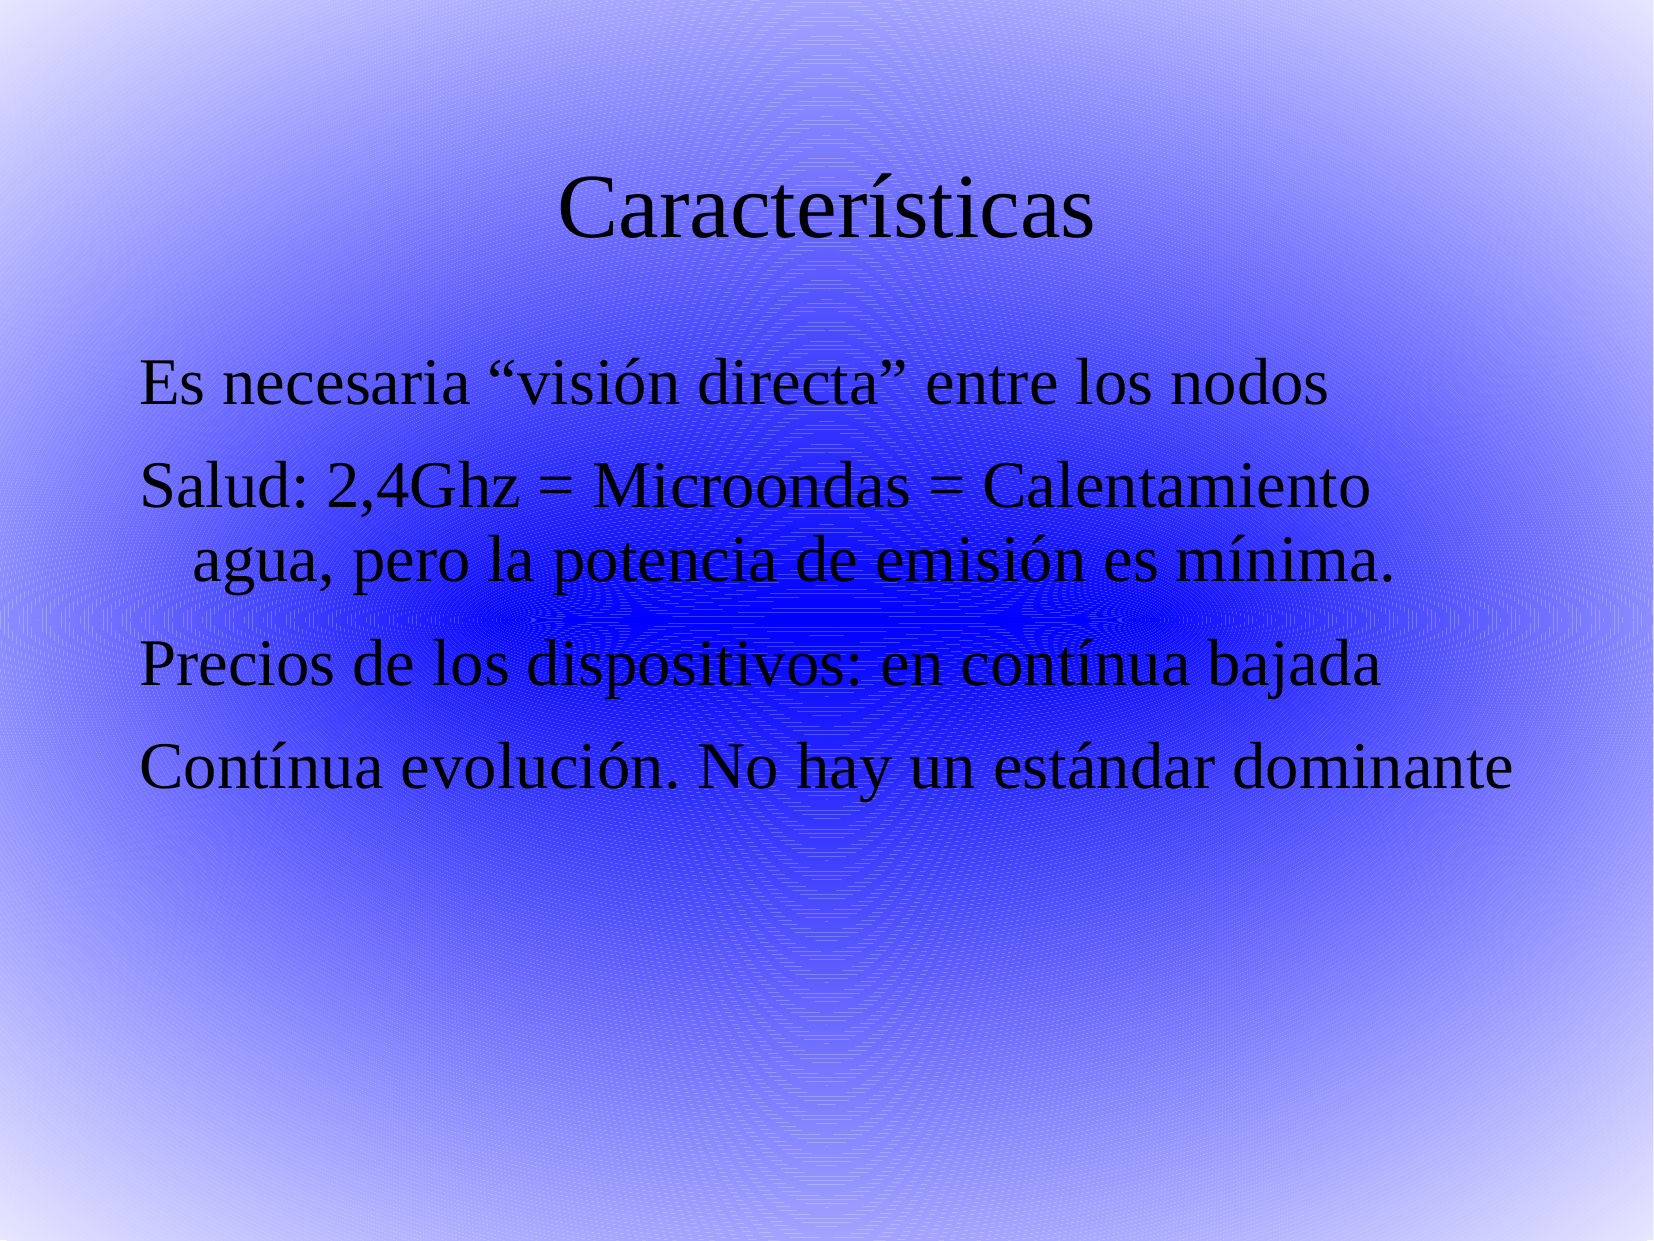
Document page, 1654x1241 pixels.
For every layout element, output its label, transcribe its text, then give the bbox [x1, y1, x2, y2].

list Es necesaria “visión directa” entre los nodos Salud: 2,4Ghz = Microondas = Calentamiento agua, pero la potencia de emisión es mínima. Precios de los dispositivos: en contínua bajada Contínua evolución. No hay un estándar dominante [121, 344, 1534, 1127]
title Características [121, 102, 1534, 310]
